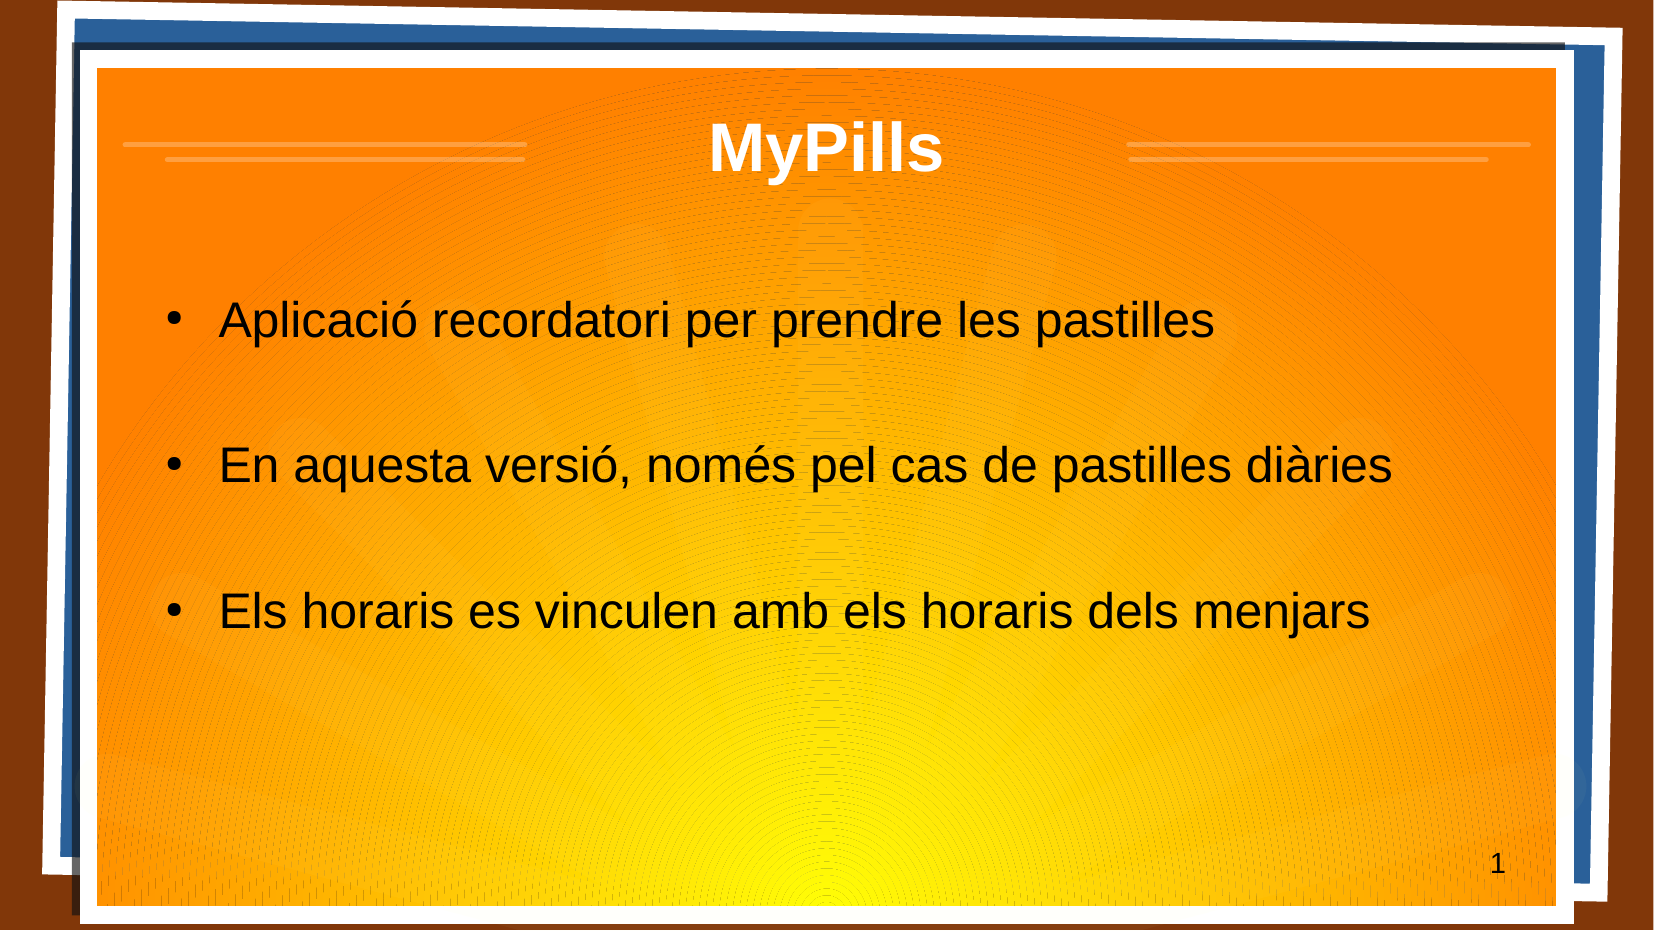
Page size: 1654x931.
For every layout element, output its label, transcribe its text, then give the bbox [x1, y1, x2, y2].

list Aplicació recordatori per prendre les pastilles En aquesta versió, només pel cas de pastilles diàries Els horaris es vinculen amb els horaris dels menjars [147, 236, 1506, 827]
title MyPills [531, 73, 1123, 222]
